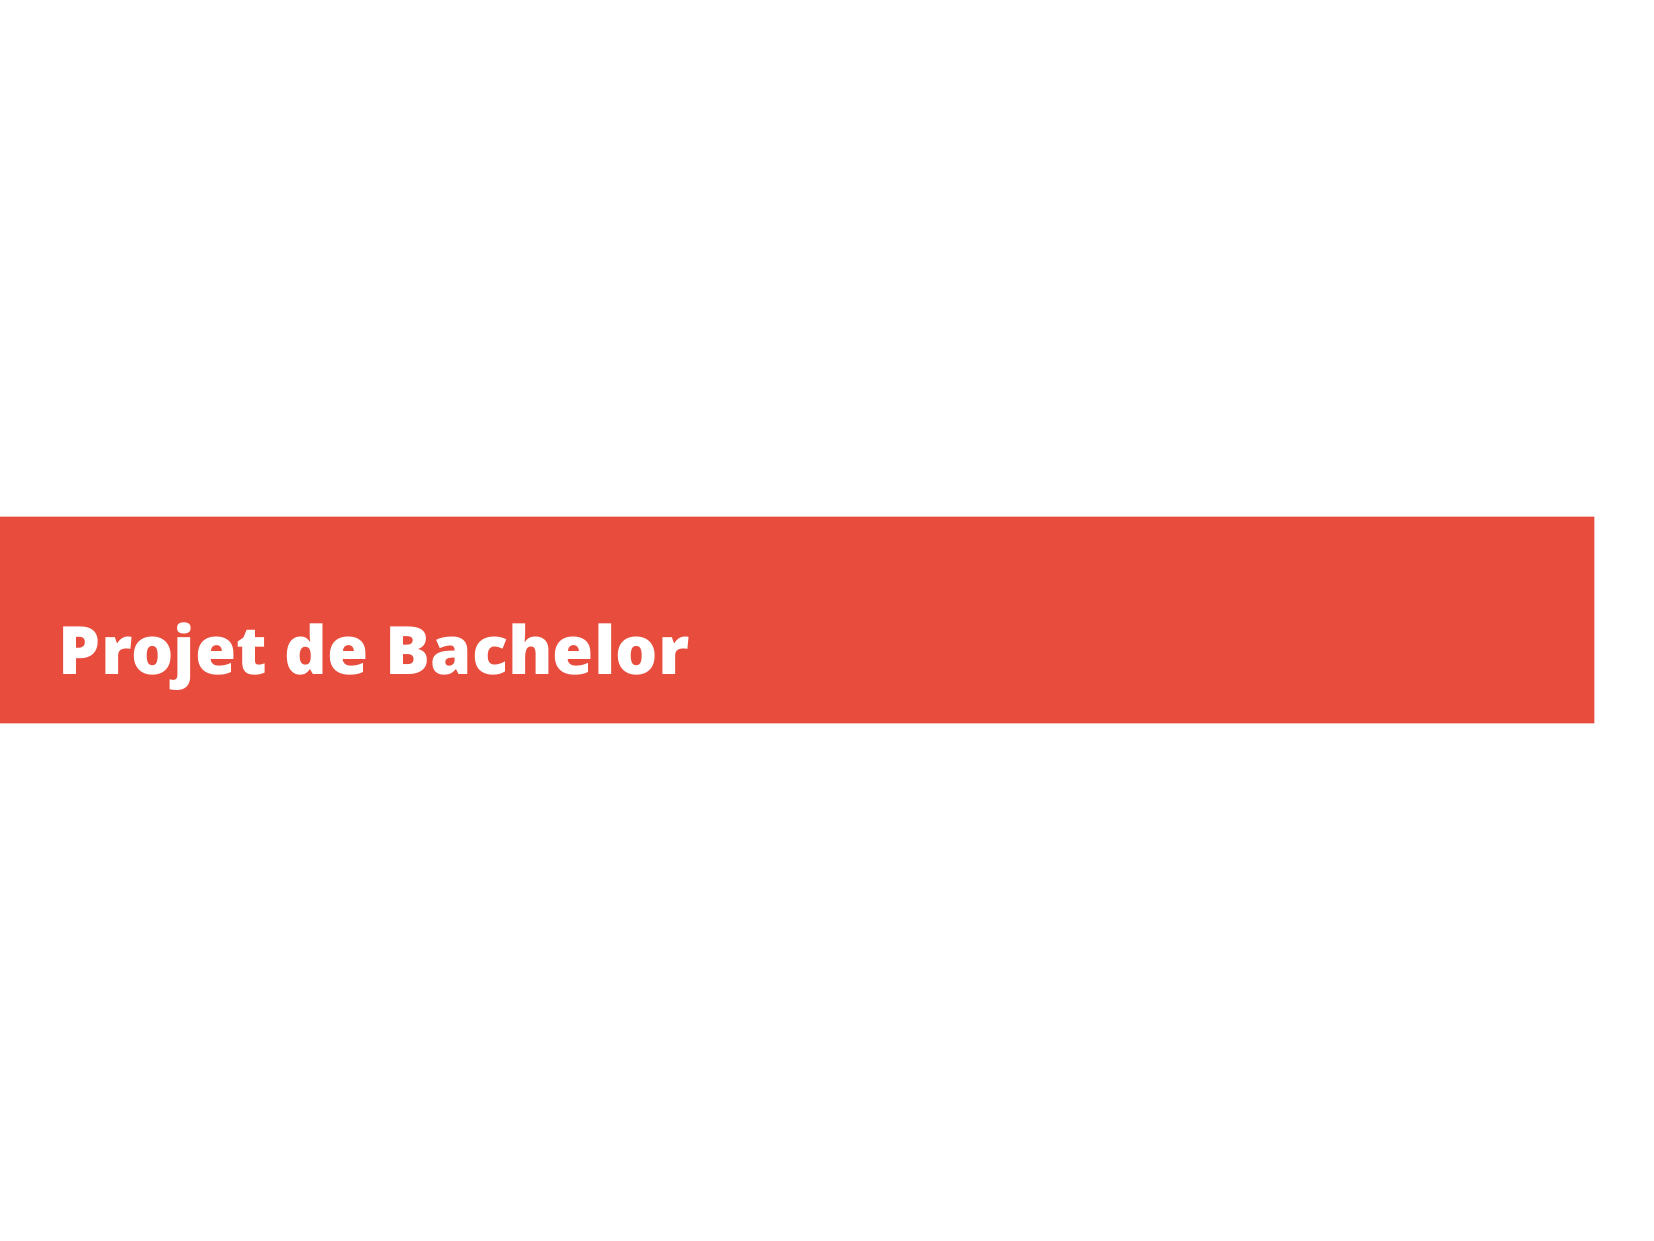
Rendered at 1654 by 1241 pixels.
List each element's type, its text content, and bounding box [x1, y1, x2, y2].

title Projet de Bachelor [59, 546, 1595, 694]
